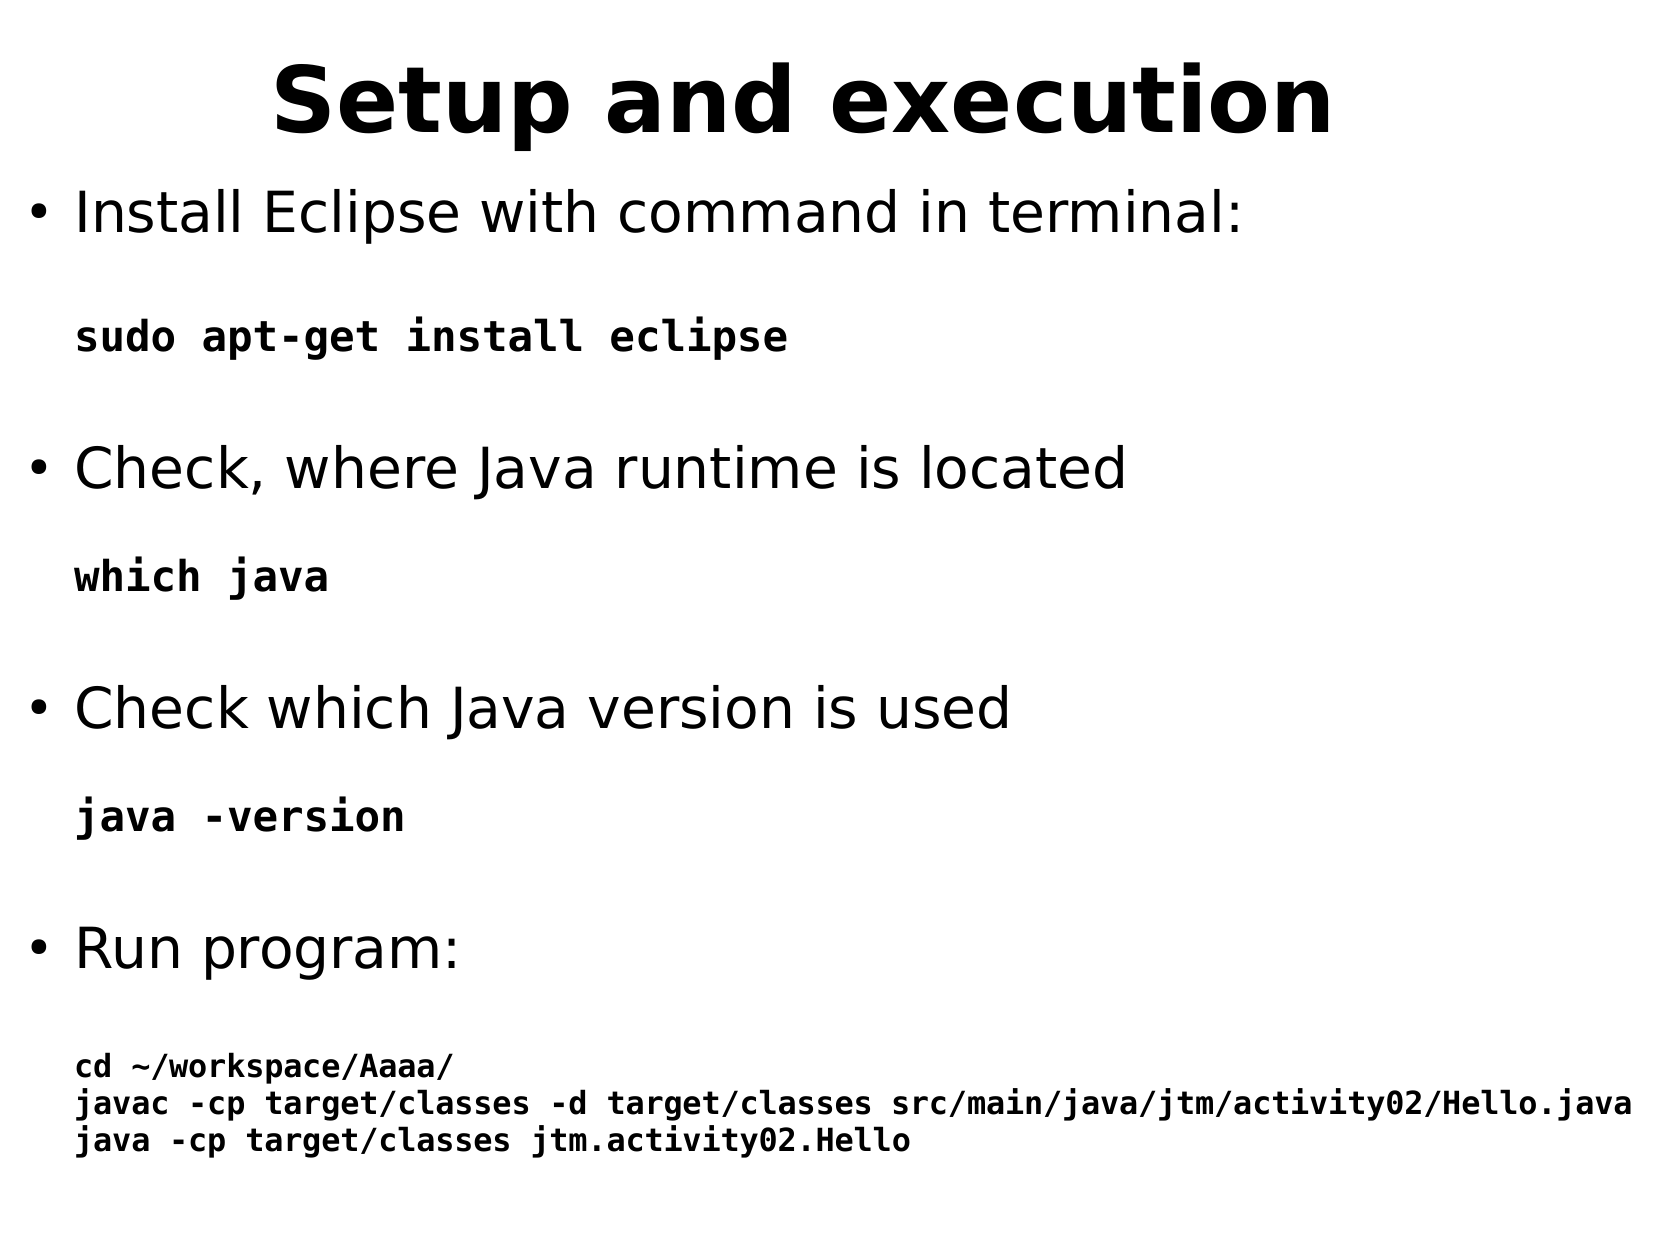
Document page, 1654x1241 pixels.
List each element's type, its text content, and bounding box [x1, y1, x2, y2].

list Install Eclipse with command in terminal: sudo apt-get install eclipse Check, where Java runtime is located which java Check which Java version is used java -version Run program: cd ~/workspace/Aaaa/ javac -cp target/classes -d target/classes src/main/java/jtm/activity02/Hello.java java -cp target/classes jtm.activity02.Hello [13, 179, 1635, 1180]
title Setup and execution [59, 46, 1548, 154]
